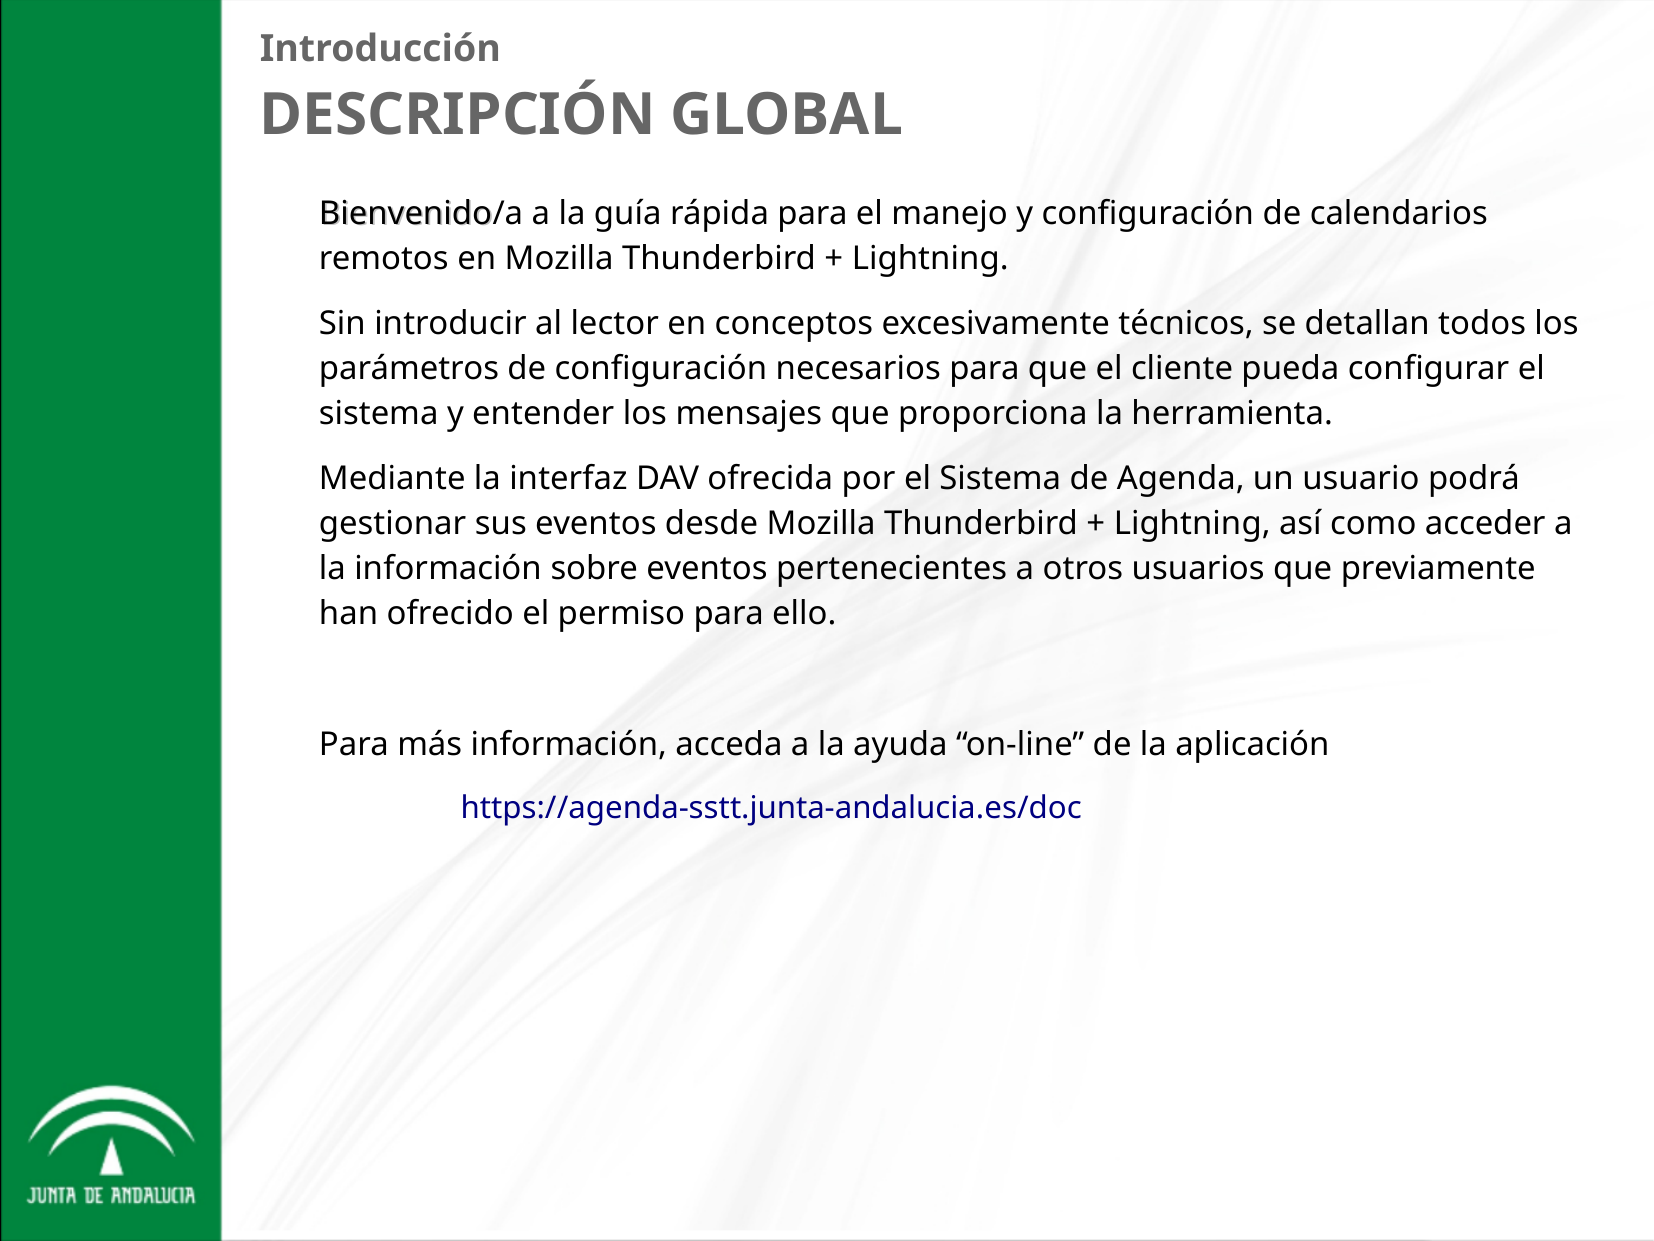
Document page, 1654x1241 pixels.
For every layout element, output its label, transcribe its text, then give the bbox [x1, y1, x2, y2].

picture [0, 0, 1654, 1241]
title Introducción DESCRIPCIÓN GLOBAL [259, 32, 1577, 141]
list Bienvenido/a a la guía rápida para el manejo y configuración de calendarios remotos en Mozilla Thunderbird + Lightning. Sin introducir al lector en conceptos excesivamente técnicos, se detallan todos los parámetros de configuración necesarios para que el cliente pueda configurar el sistema y entender los mensajes que proporciona la herramienta. Mediante la interfaz DAV ofrecida por el Sistema de Agenda, un usuario podrá gestionar sus eventos desde Mozilla Thunderbird + Lightning, así como acceder a la información sobre eventos pertenecientes a otros usuarios que previamente han ofrecido el permiso para ello. Para más información, acceda a la ayuda “on-line” de la aplicación https://agenda-sstt.junta-andalucia.es/doc [248, 188, 1583, 969]
